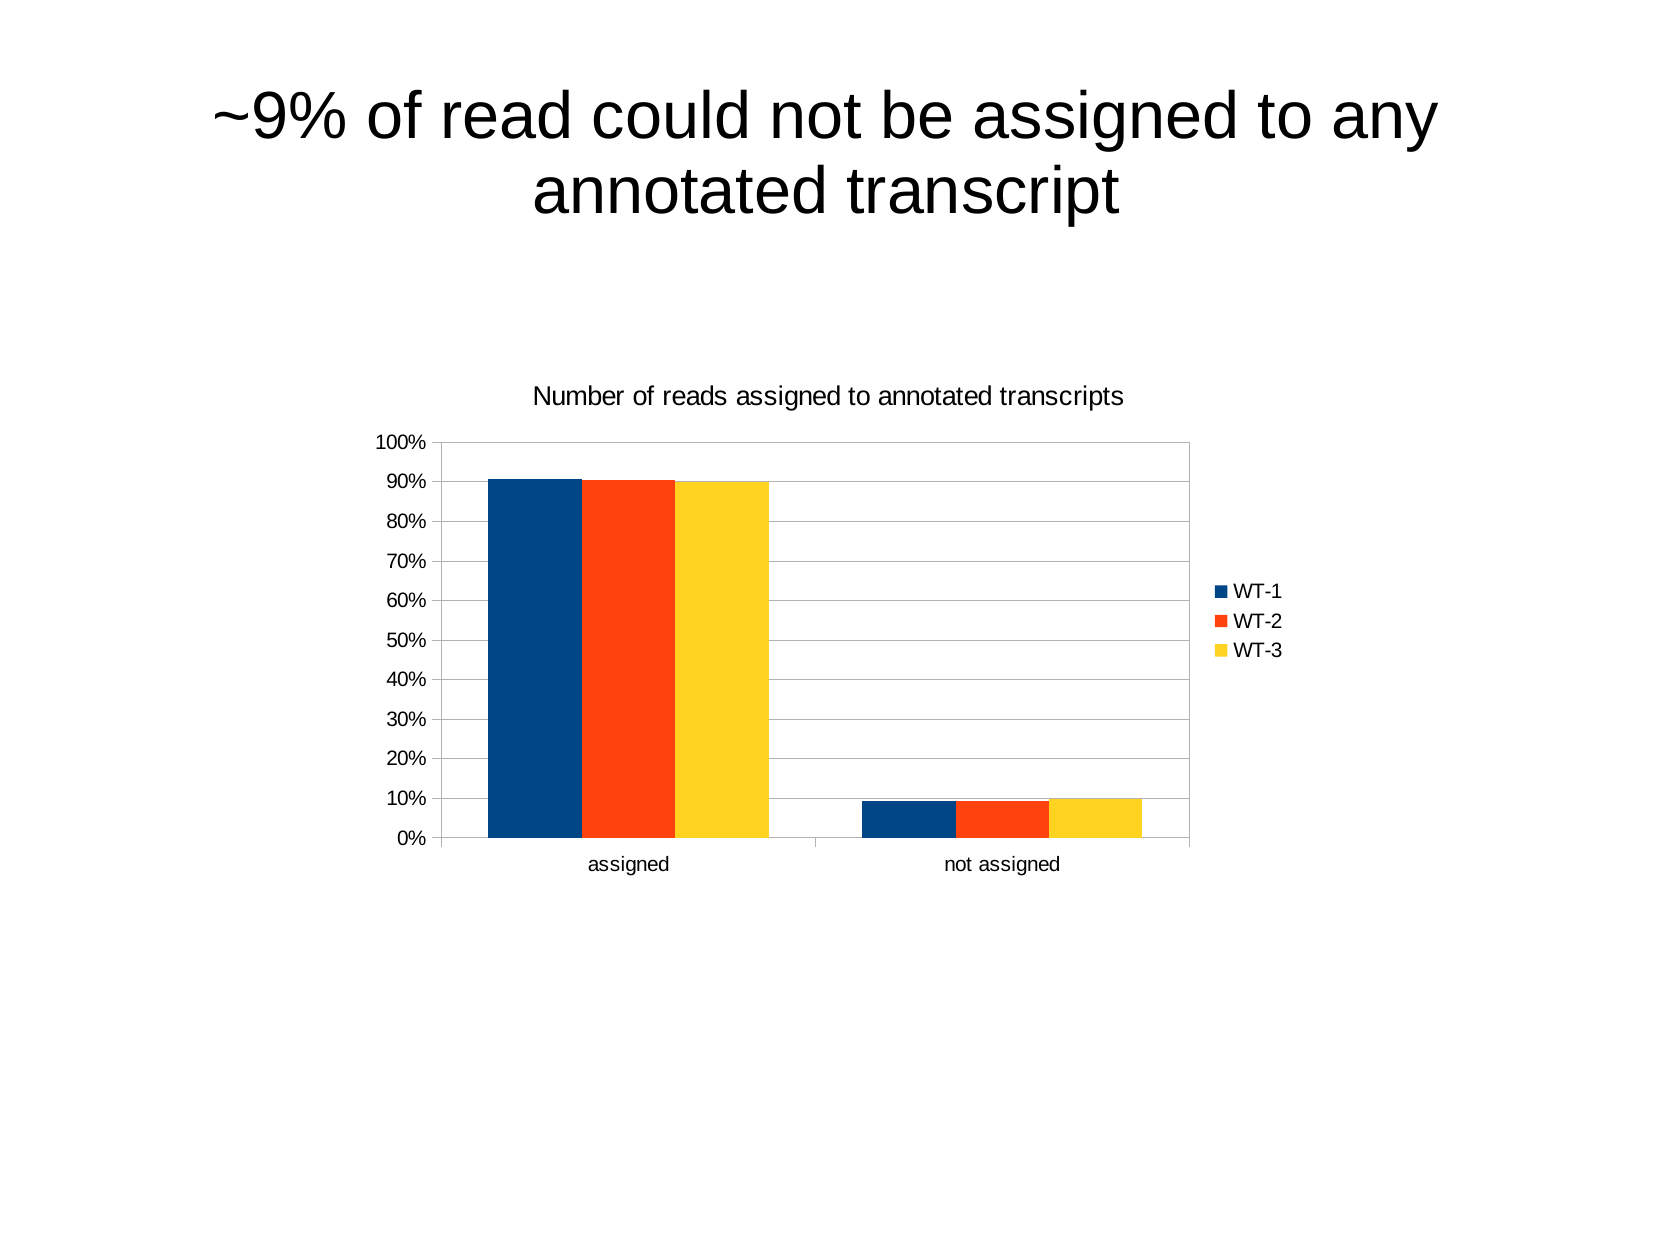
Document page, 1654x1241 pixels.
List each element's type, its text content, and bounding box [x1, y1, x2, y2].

title ~9% of read could not be assigned to any annotated transcript [82, 49, 1571, 257]
chart [356, 355, 1302, 887]
